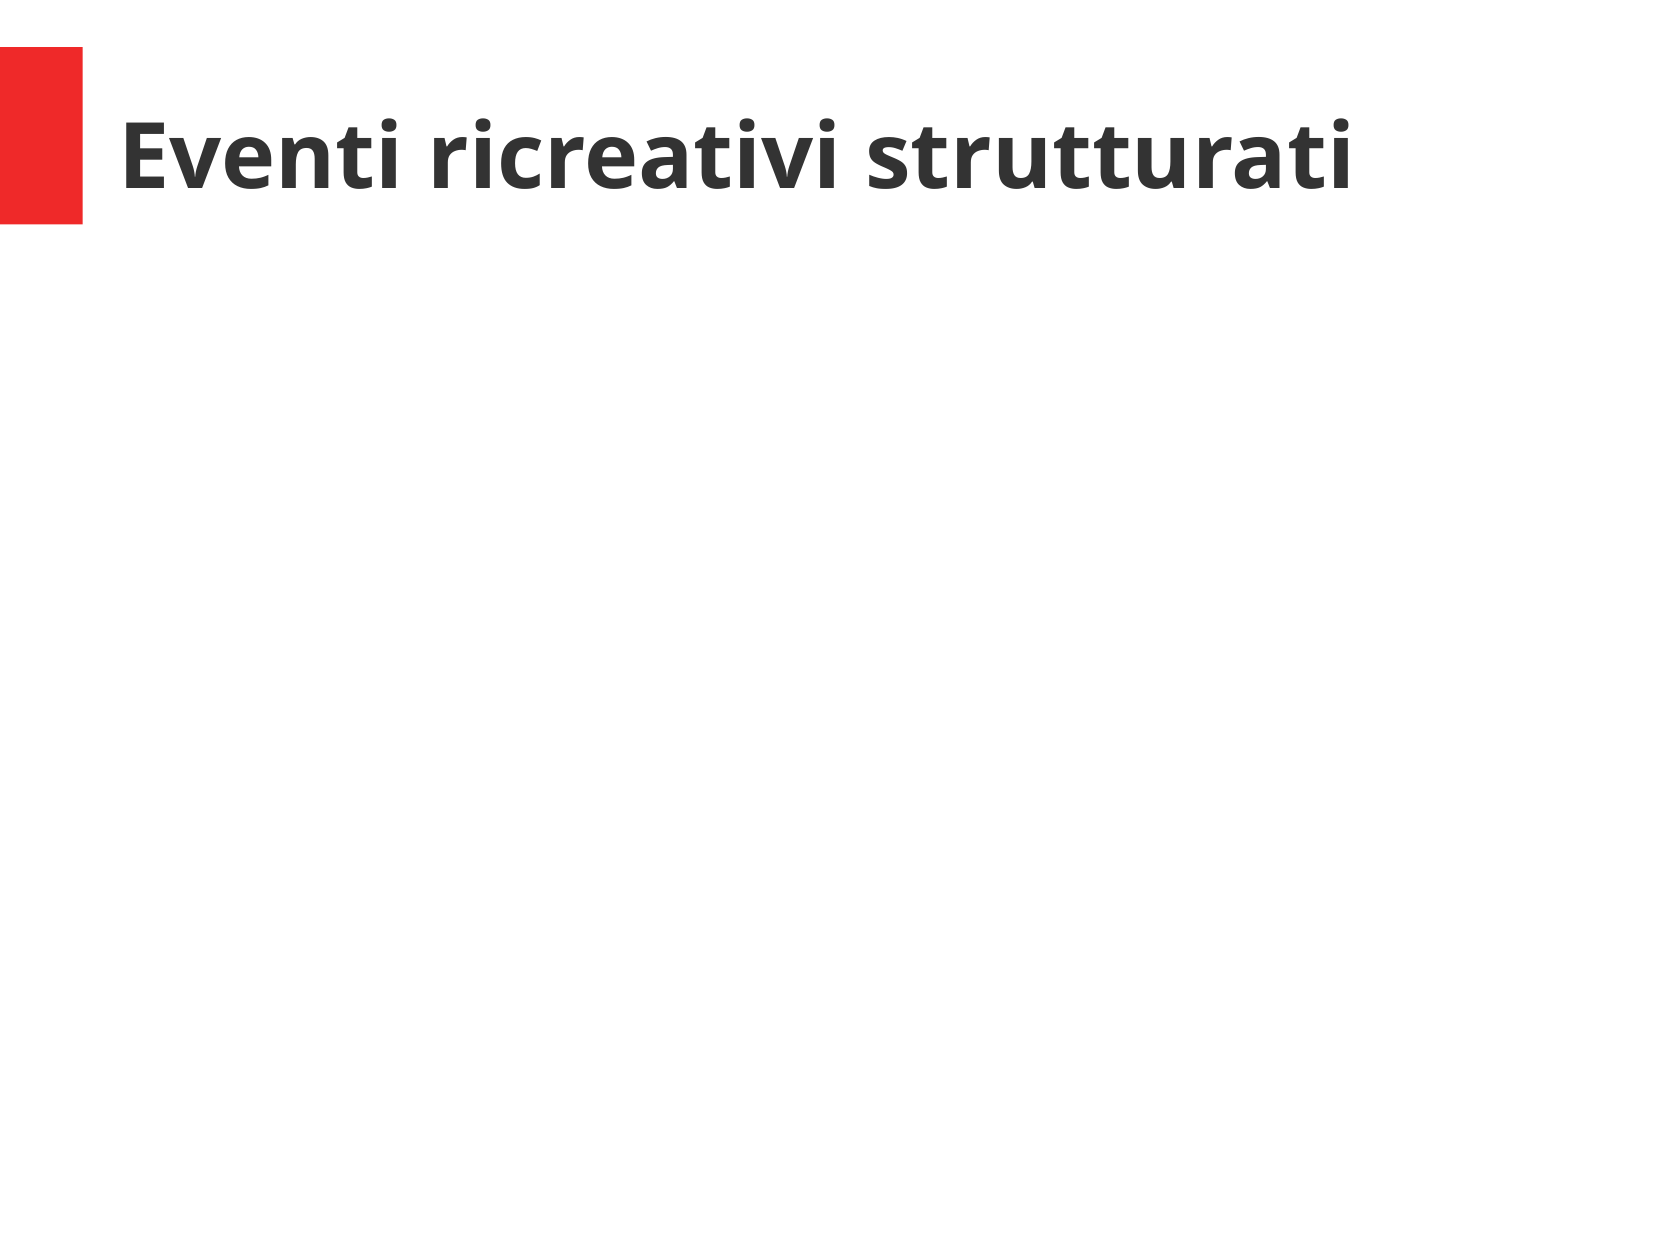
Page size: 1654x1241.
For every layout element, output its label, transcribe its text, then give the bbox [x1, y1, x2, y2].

title Eventi ricreativi strutturati [118, 49, 1571, 257]
